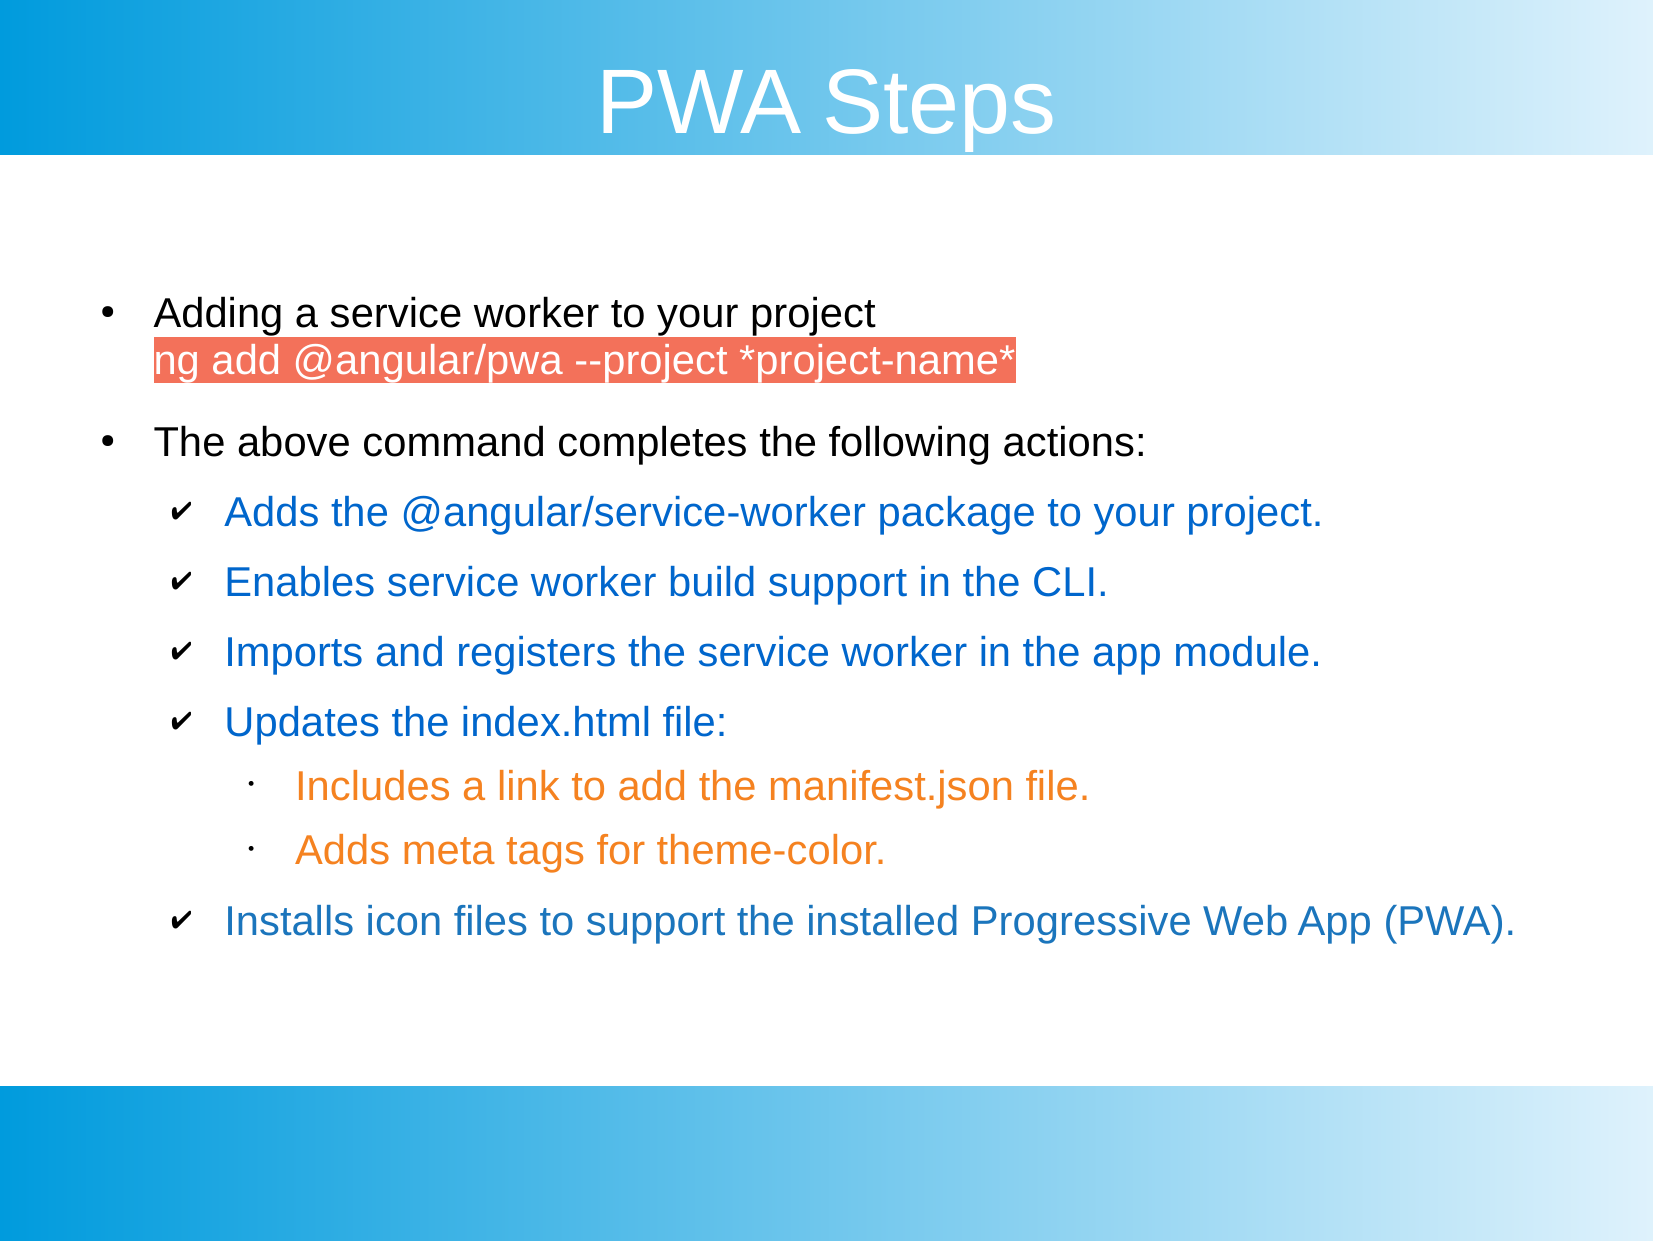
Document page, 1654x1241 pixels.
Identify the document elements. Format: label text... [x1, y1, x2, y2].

list Adding a service worker to your project ng add @angular/pwa --project *project-name* The above command completes the following actions: Adds the @angular/service-worker package to your project. Enables service worker build support in the CLI. Imports and registers the service worker in the app module. Updates the index.html file: Includes a link to add the manifest.json file. Adds meta tags for theme-color. Installs icon files to support the installed Progressive Web App (PWA). [82, 290, 1571, 1010]
title PWA Steps [82, 49, 1571, 155]
